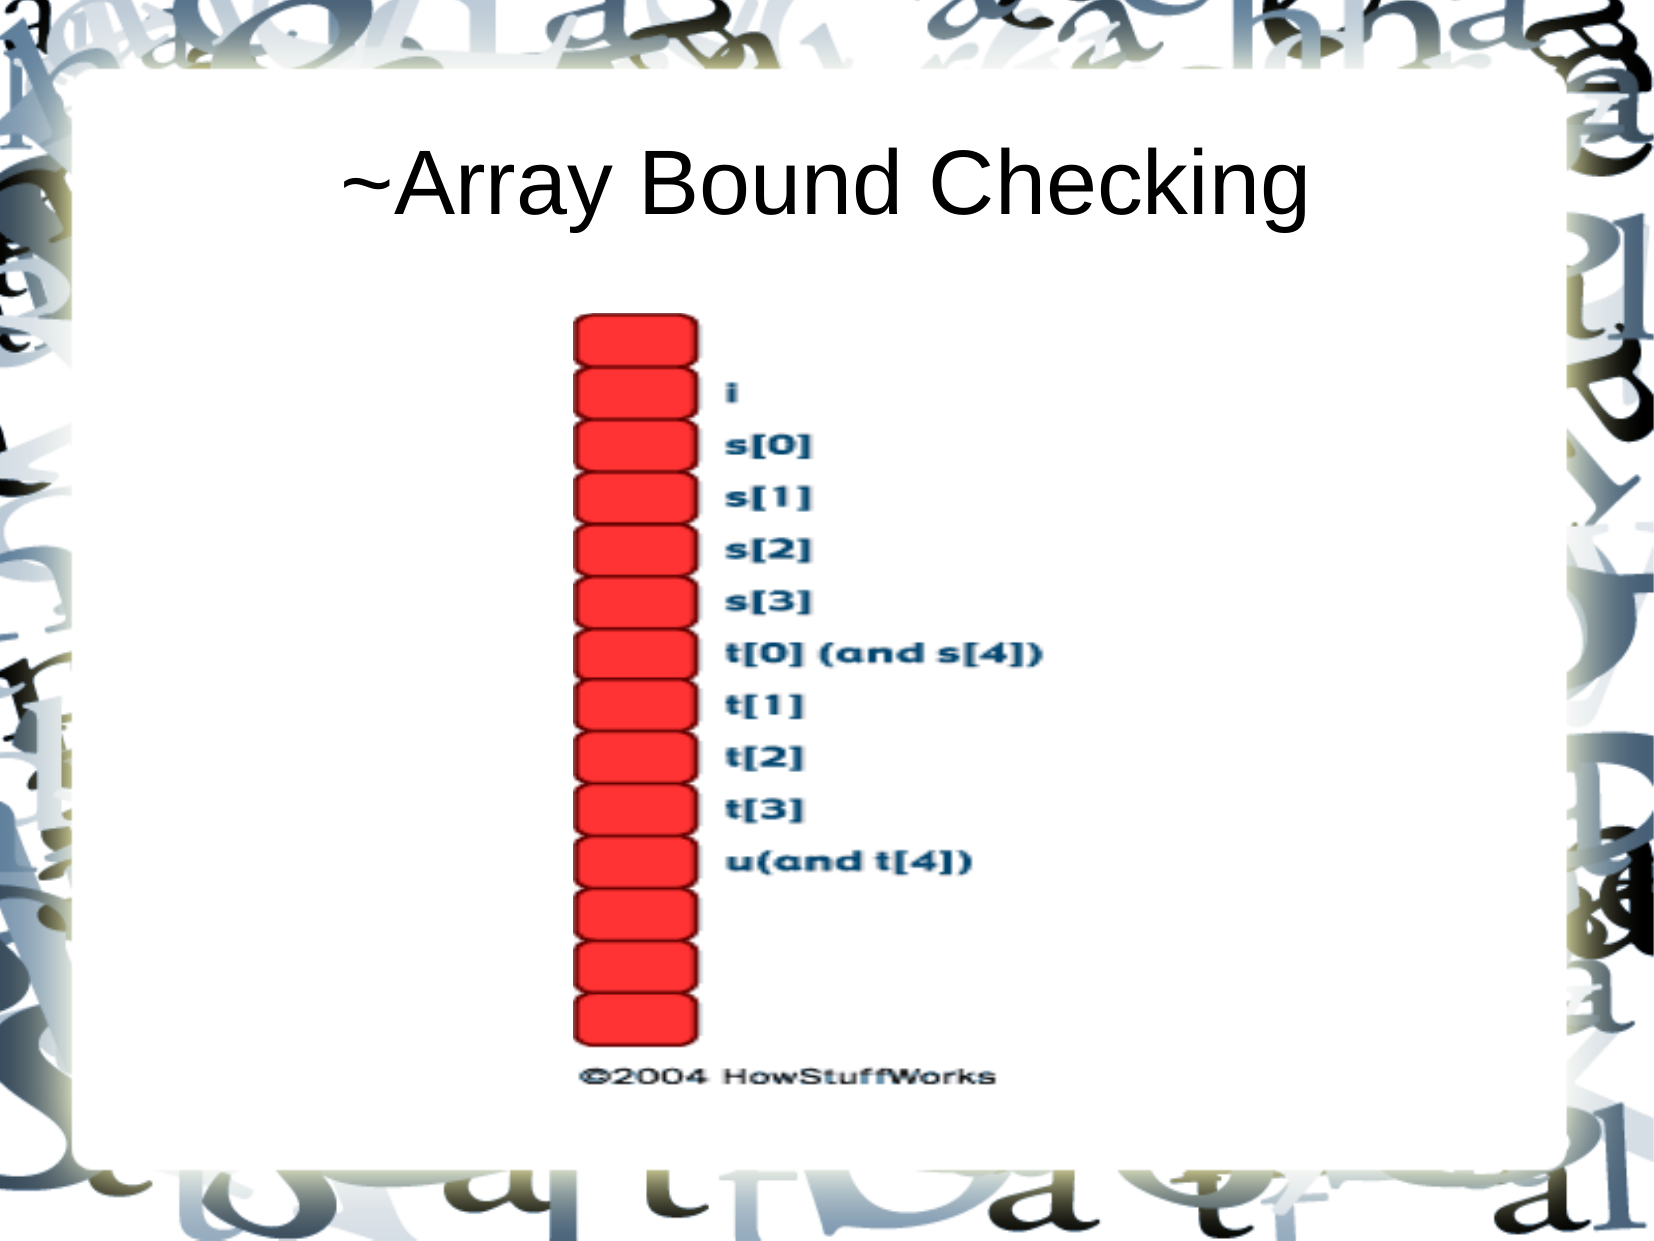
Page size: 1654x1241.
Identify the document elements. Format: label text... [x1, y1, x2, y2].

picture [0, 0, 1654, 1241]
title ~Array Bound Checking [82, 86, 1571, 279]
